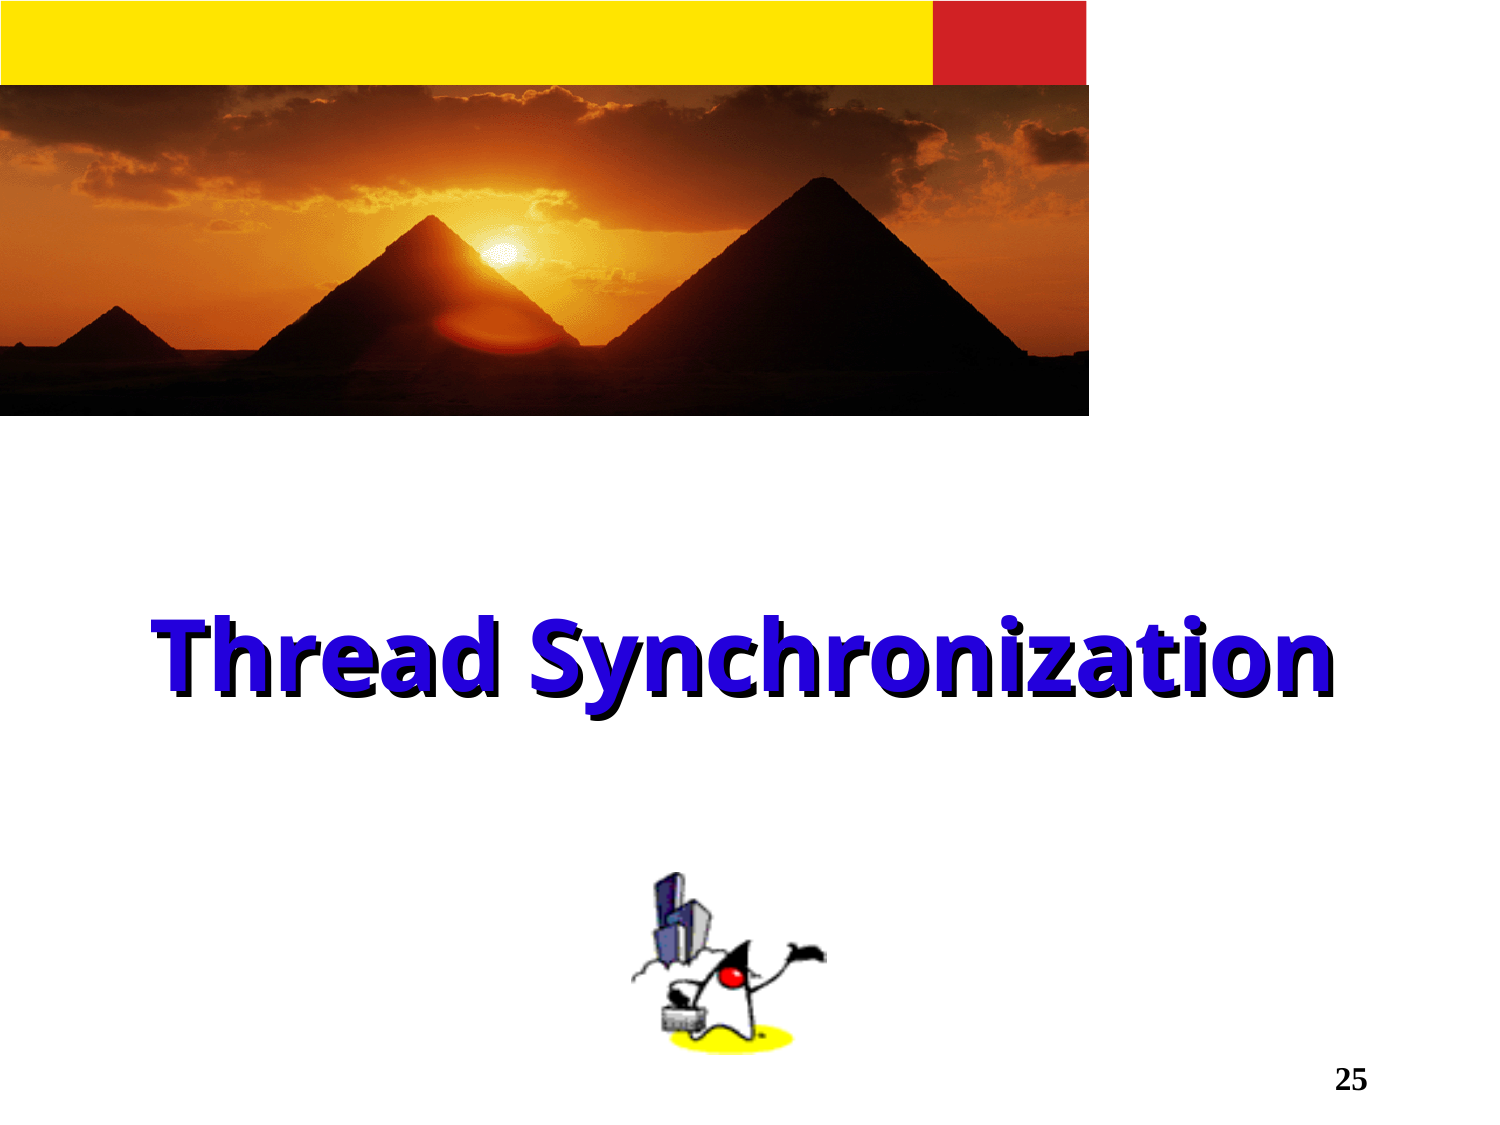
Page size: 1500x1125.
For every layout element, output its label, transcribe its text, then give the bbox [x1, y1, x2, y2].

text_box Thread Synchronization [134, 582, 1353, 910]
picture [0, 85, 1089, 417]
picture [631, 872, 827, 1055]
